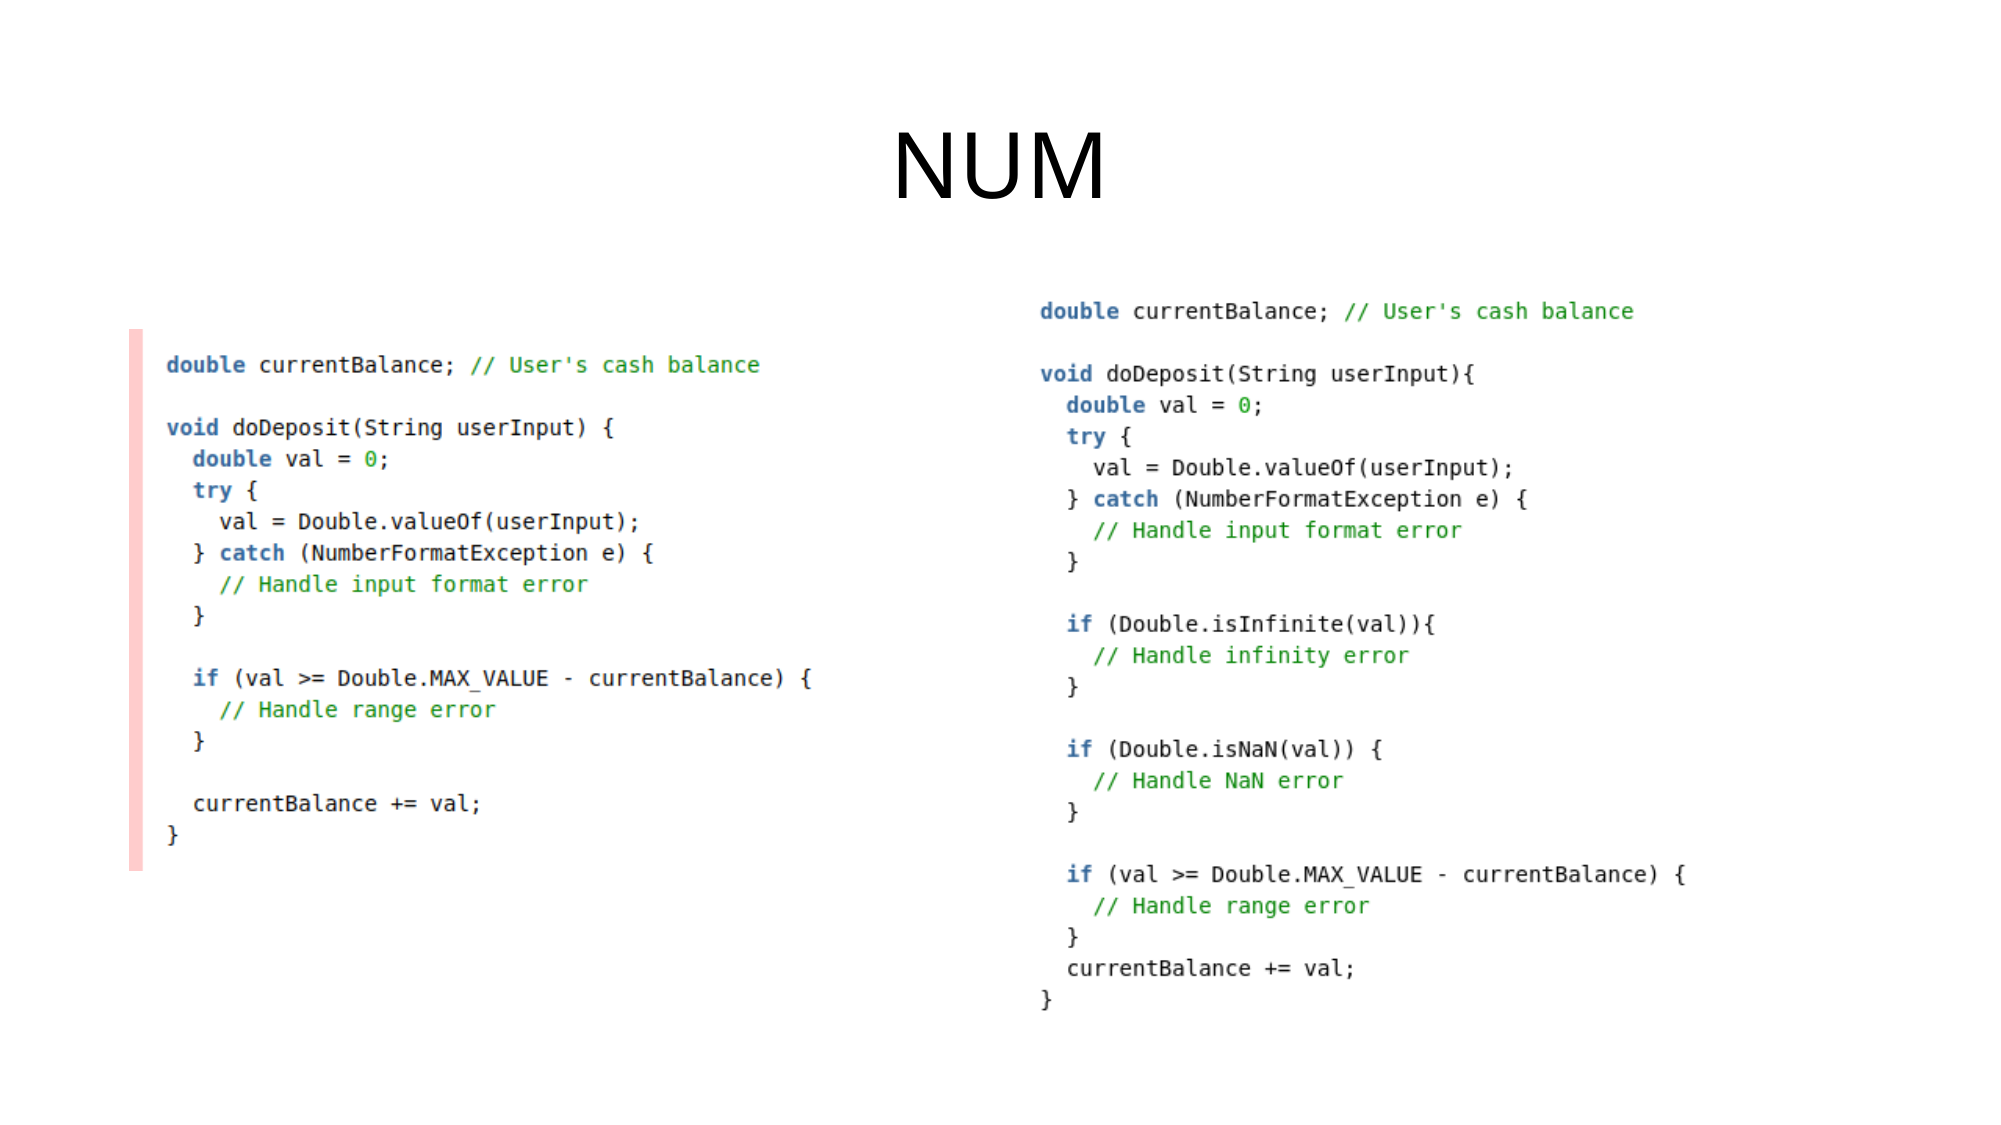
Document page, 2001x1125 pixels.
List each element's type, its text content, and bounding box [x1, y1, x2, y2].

text_box NUM [137, 59, 1863, 278]
picture [1031, 291, 1726, 1021]
picture [129, 329, 841, 871]
